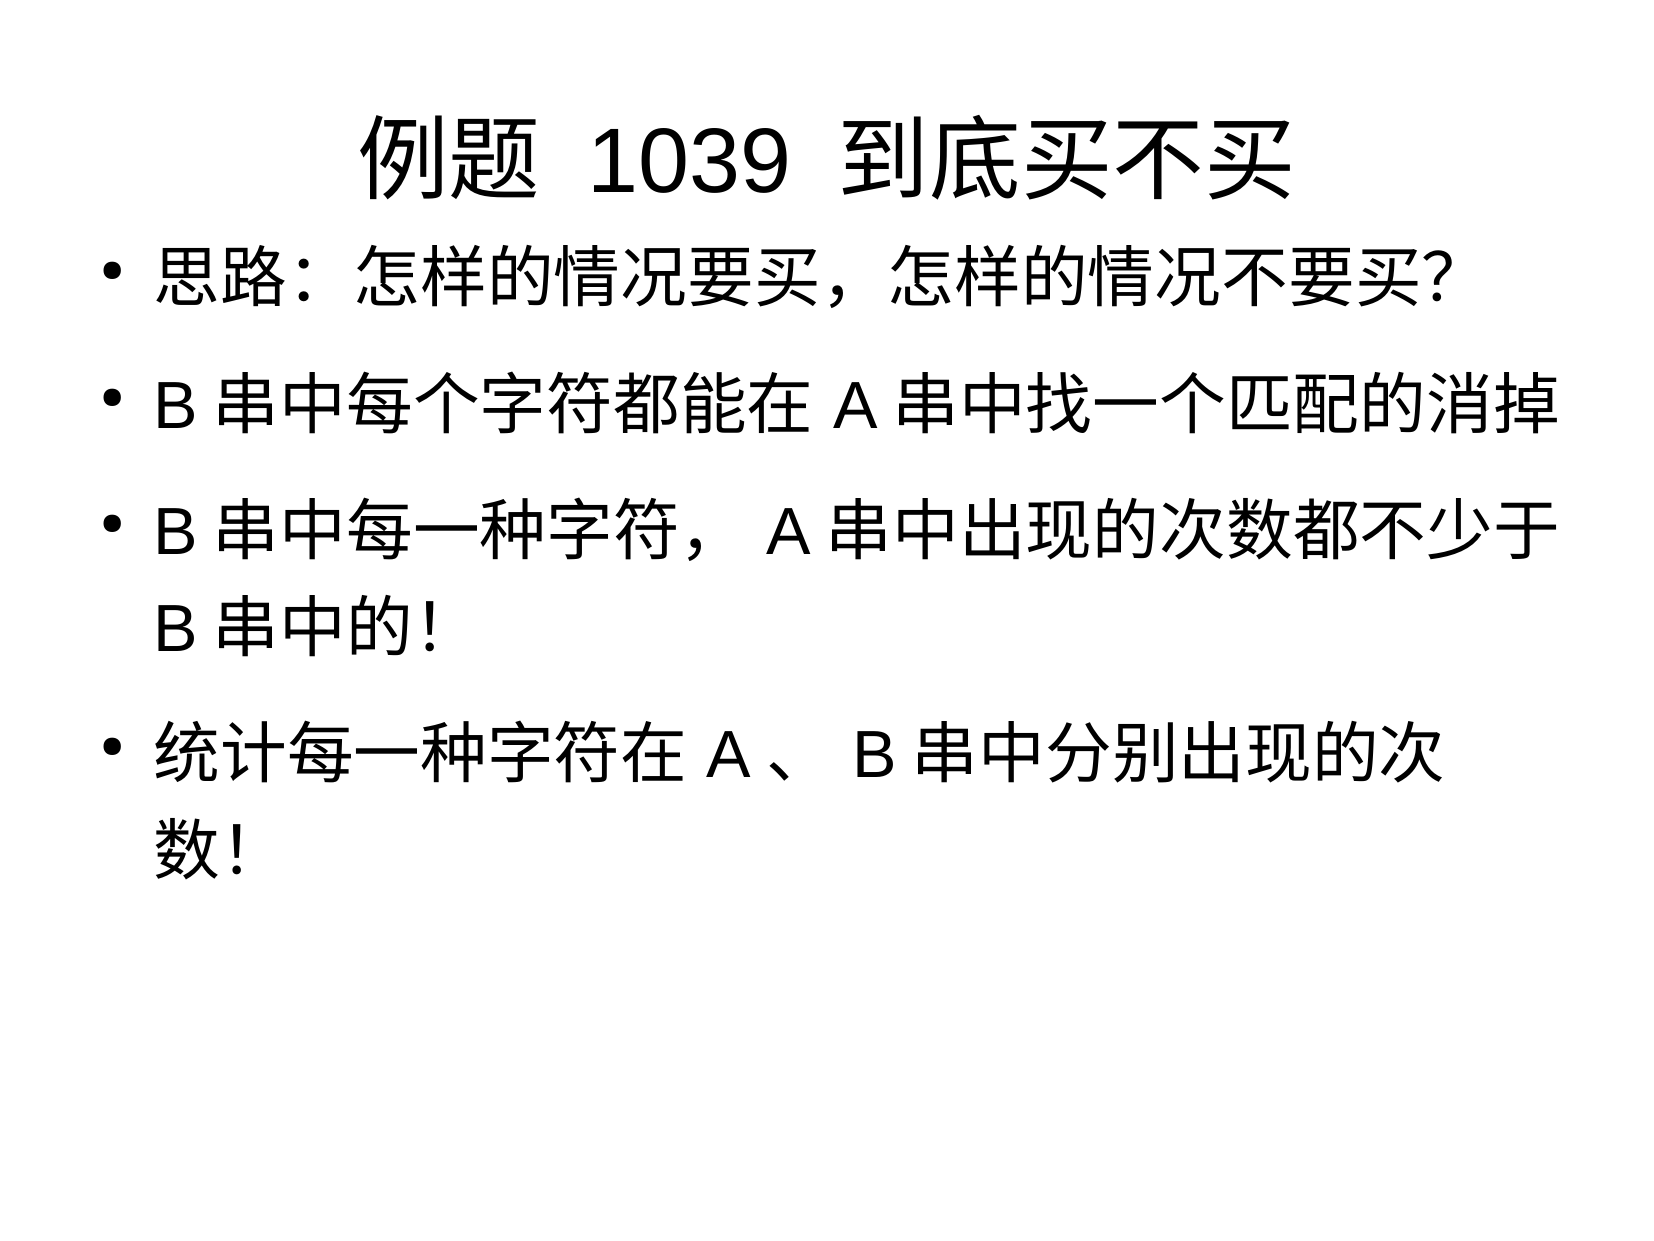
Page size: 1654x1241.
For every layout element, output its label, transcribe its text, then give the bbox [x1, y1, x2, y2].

title 例题 1039 到底买不买 [82, 49, 1571, 224]
list 思路：怎样的情况要买，怎样的情况不要买？ B串中每个字符都能在A串中找一个匹配的消掉 B串中每一种字符，A串中出现的次数都不少于B串中的！ 统计每一种字符在A、B串中分别出现的次数！ [82, 224, 1571, 1241]
